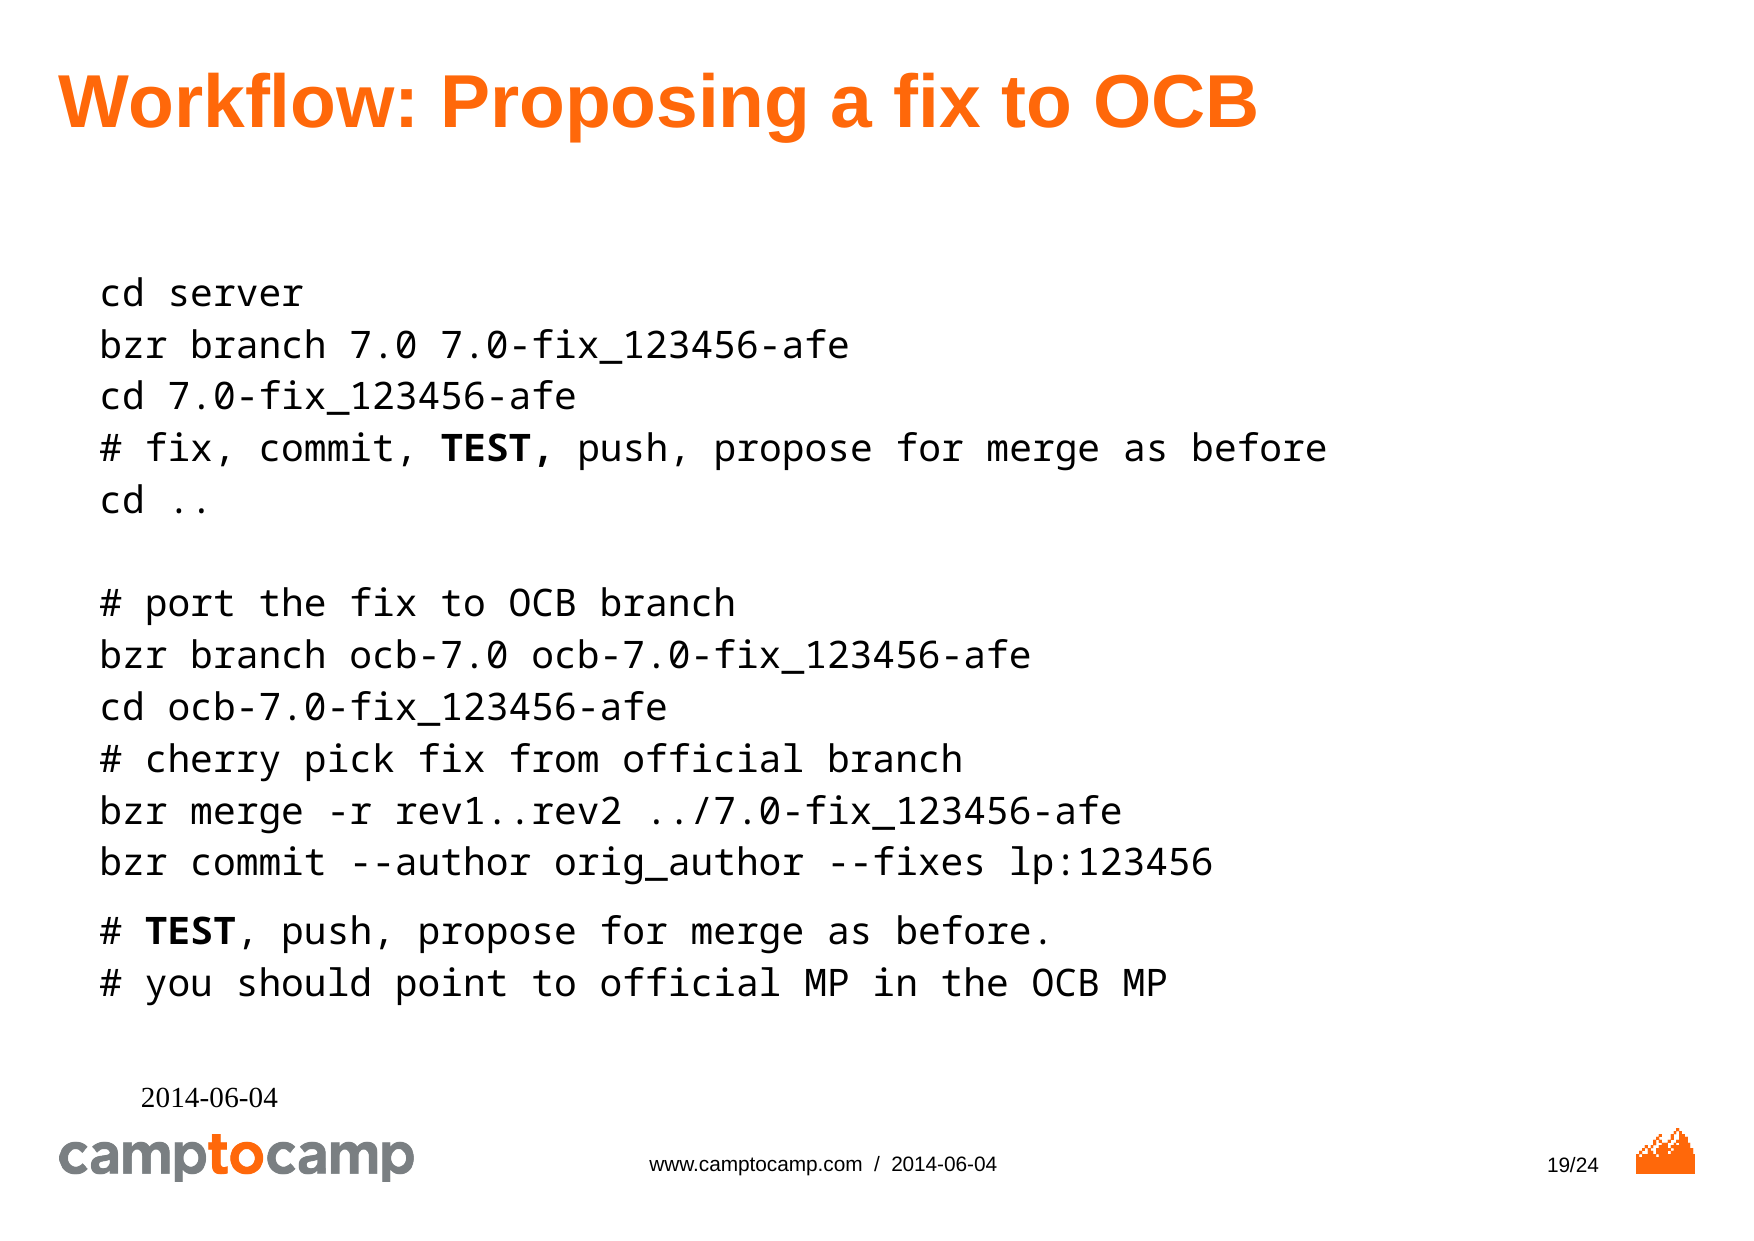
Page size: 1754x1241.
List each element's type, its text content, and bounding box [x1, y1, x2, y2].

picture [59, 1134, 414, 1182]
picture [1636, 1128, 1695, 1174]
list cd server bzr branch 7.0 7.0-fix_123456-afe cd 7.0-fix_123456-afe # fix, commit, TEST, push, propose for merge as before cd .. # port the fix to OCB branch bzr branch ocb-7.0 ocb-7.0-fix_123456-afe cd ocb-7.0-fix_123456-afe # cherry pick fix from official branch bzr merge -r rev1..rev2 ../7.0-fix_123456-afe bzr commit --author orig_author --fixes lp:123456 # TEST, push, propose for merge as before. # you should point to official MP in the OCB MP [59, 265, 1696, 1063]
title Workflow: Proposing a fix to OCB [59, 59, 1695, 247]
